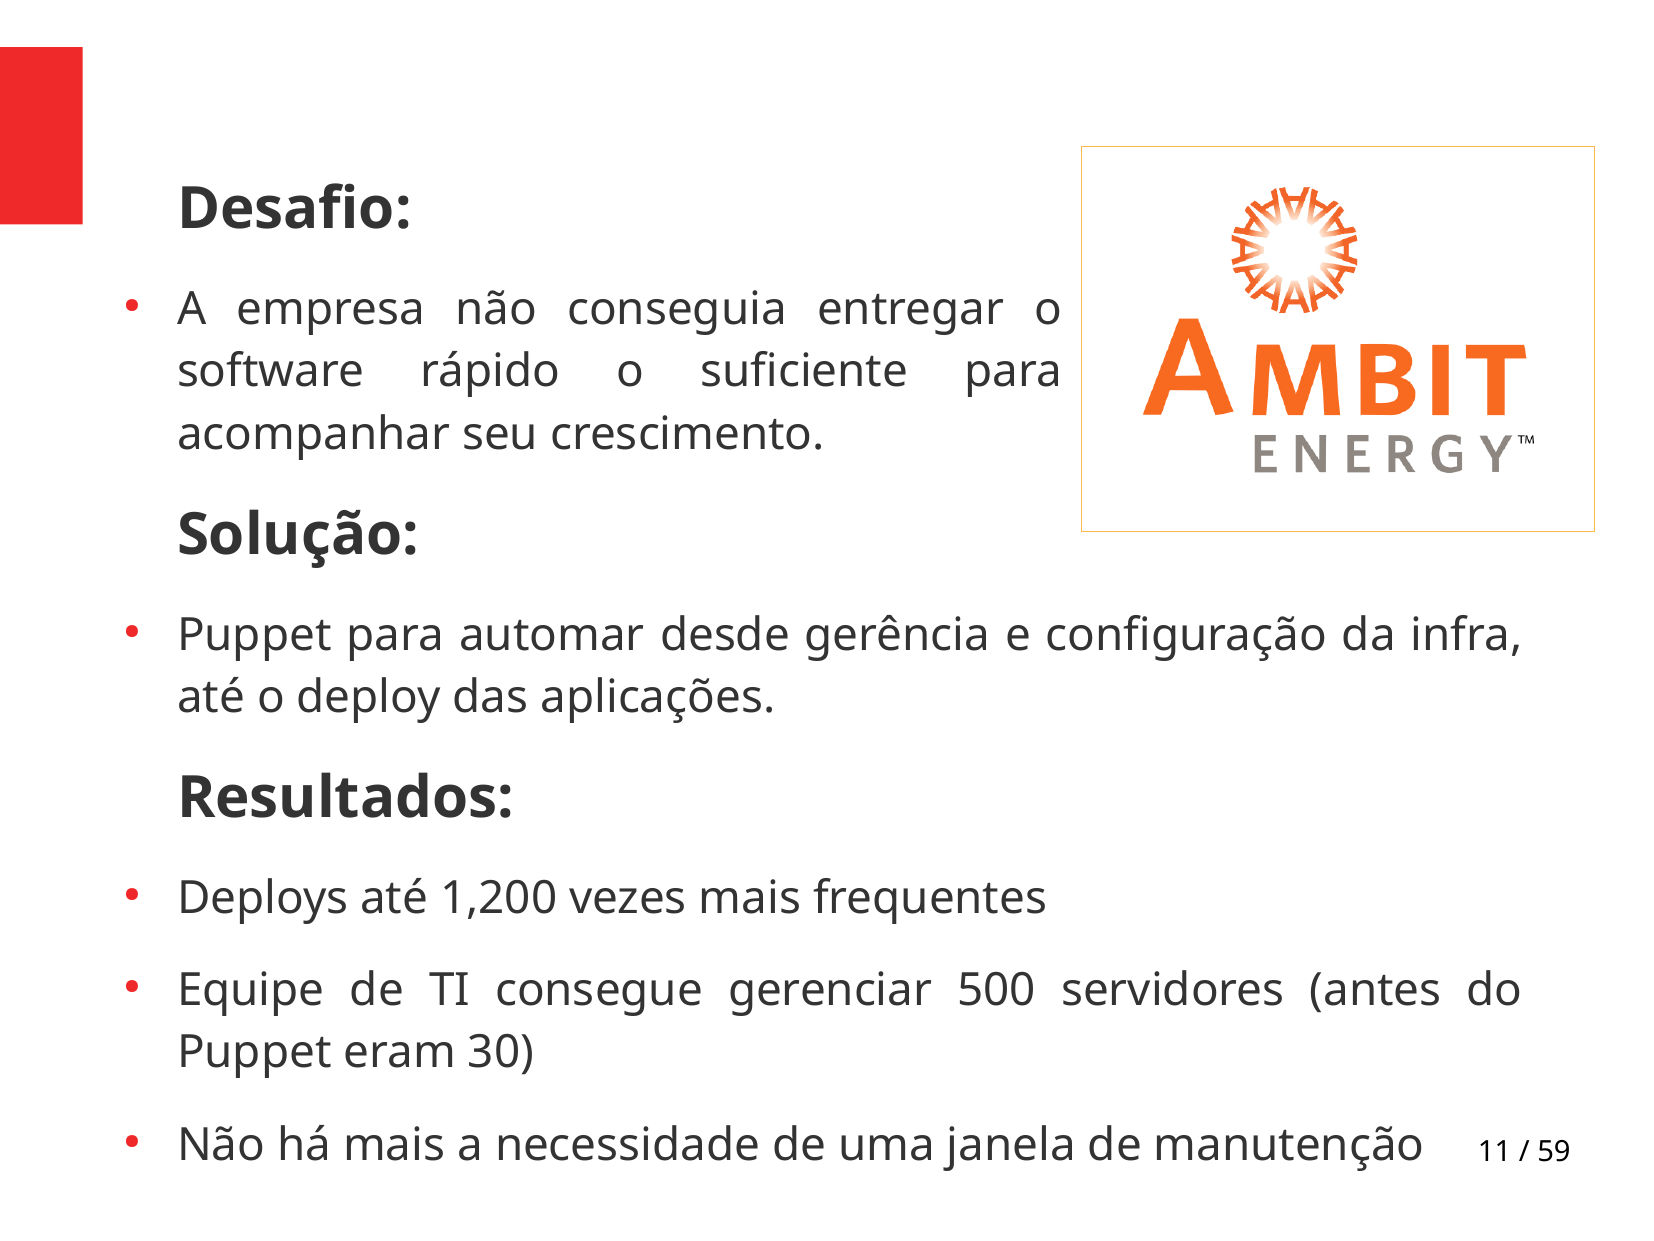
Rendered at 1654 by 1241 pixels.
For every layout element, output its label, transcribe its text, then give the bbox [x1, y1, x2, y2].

list Desafio: A empresa não conseguia entregar o software rápido o suficiente para acompanhar seu crescimento. Solução: Puppet para automar desde gerência e configuração da infra, até o deploy das aplicações. Resultados: Deploys até 1,200 vezes mais frequentes Equipe de TI consegue gerenciar 500 servidores (antes do Puppet eram 30) Não há mais a necessidade de uma janela de manutenção [106, 166, 1524, 886]
picture [1081, 146, 1595, 532]
